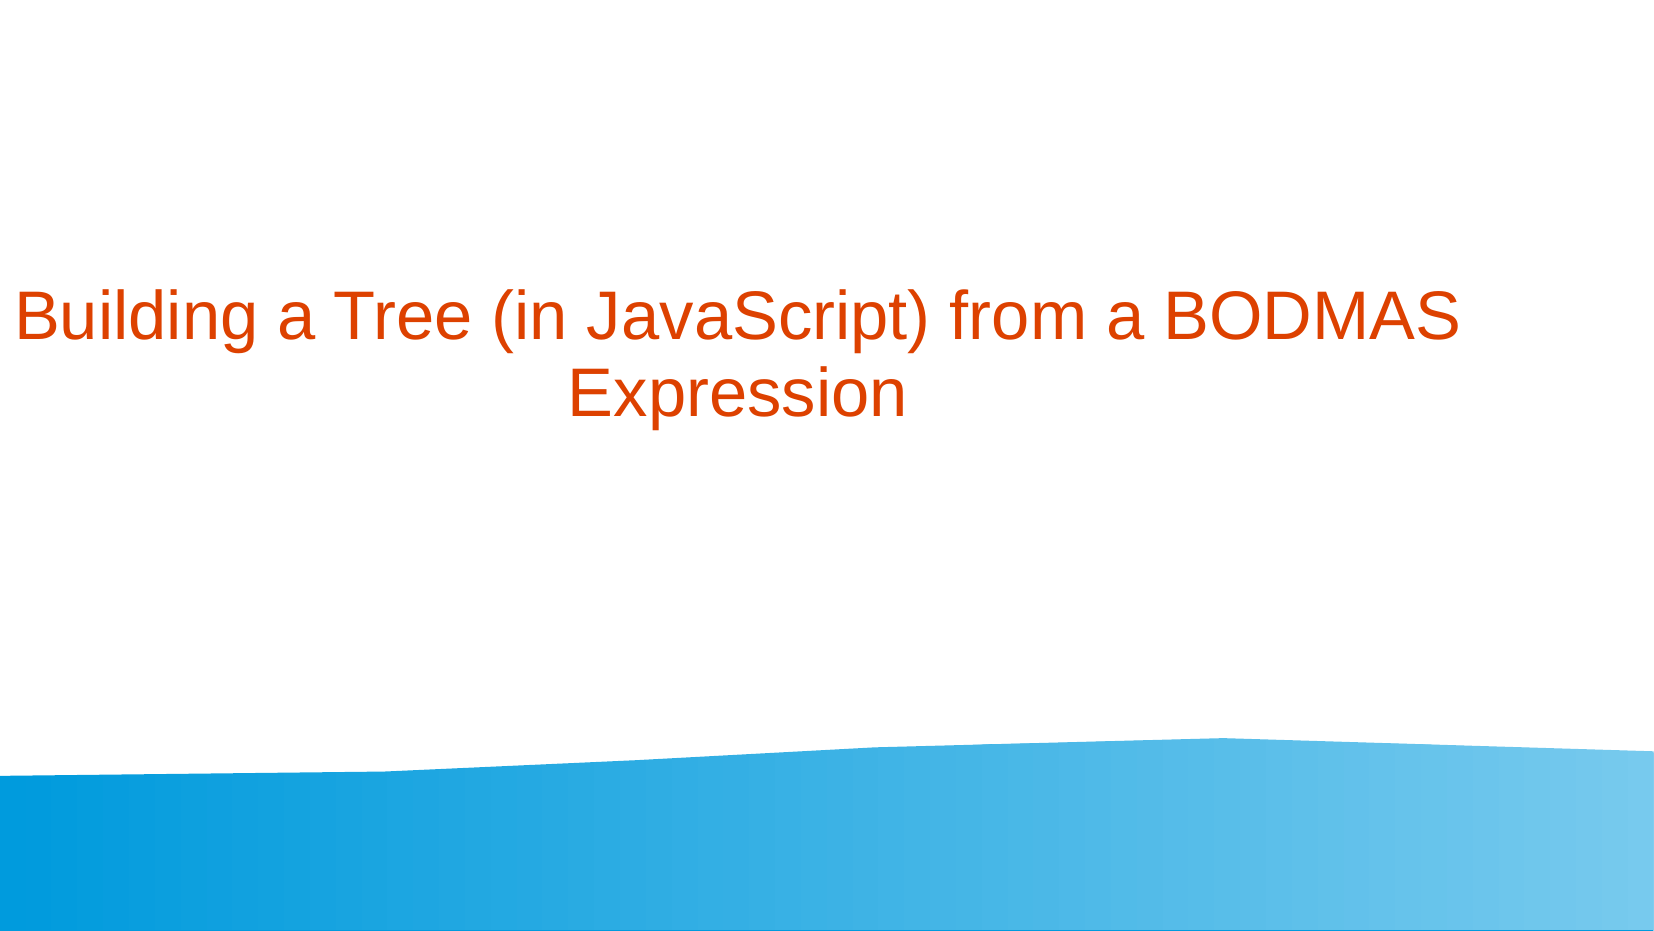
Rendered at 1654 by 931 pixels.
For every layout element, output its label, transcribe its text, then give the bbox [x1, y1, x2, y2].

title Building a Tree (in JavaScript) from a BODMAS Expression [0, 265, 1477, 443]
